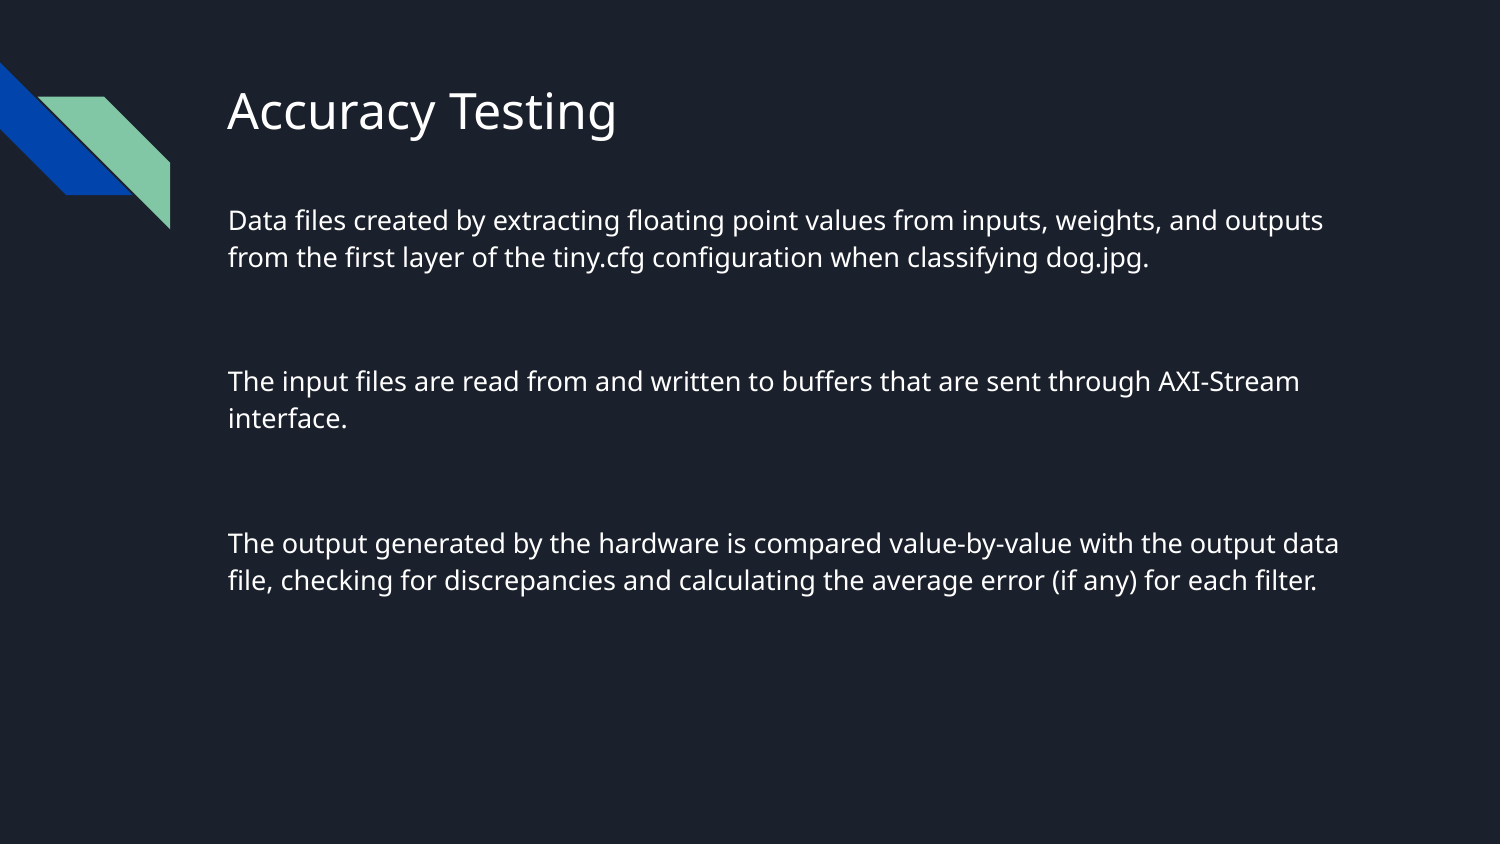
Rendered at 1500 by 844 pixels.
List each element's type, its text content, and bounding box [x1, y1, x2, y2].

title Accuracy Testing [212, 64, 1368, 156]
list Data files created by extracting floating point values from inputs, weights, and outputs from the first layer of the tiny.cfg configuration when classifying dog.jpg. The input files are read from and written to buffers that are sent through AXI-Stream interface. The output generated by the hardware is compared value-by-value with the output data file, checking for discrepancies and calculating the average error (if any) for each filter. [212, 183, 1368, 661]
